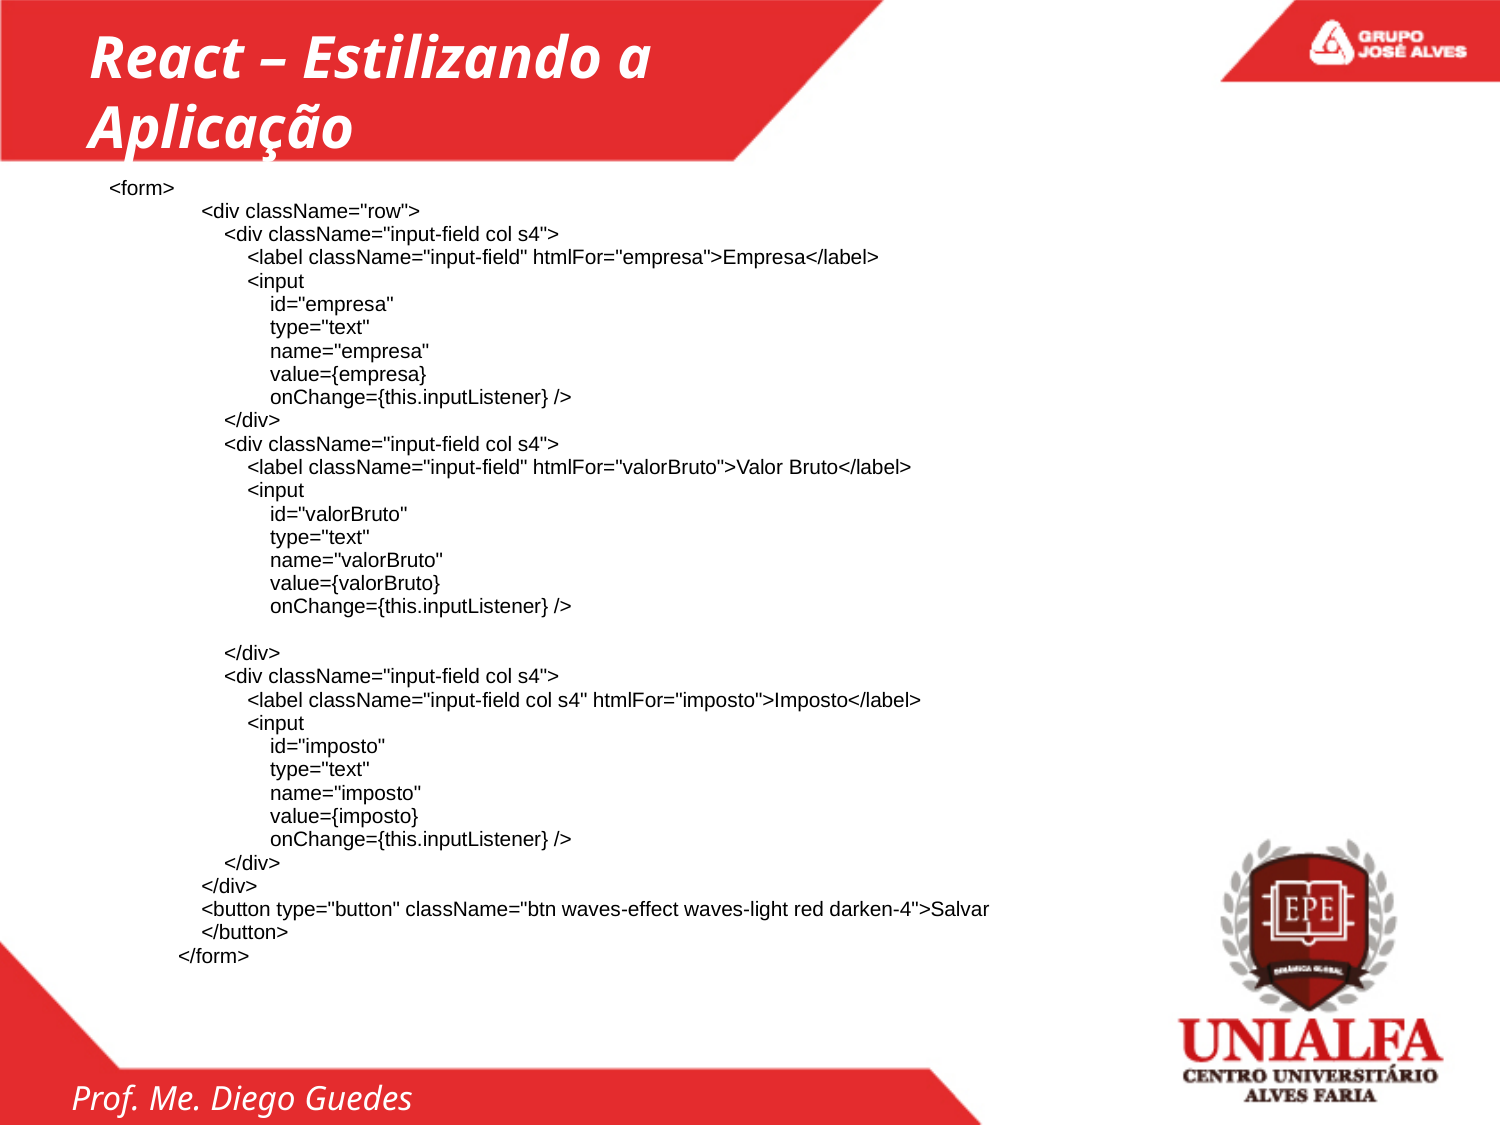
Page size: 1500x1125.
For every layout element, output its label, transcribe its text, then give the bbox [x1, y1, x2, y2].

text_box React – Estilizando a Aplicação [75, 12, 740, 168]
text_box Prof. Me. Diego Guedes [56, 1070, 94, 1125]
picture [0, 0, 1500, 1125]
text_box <form> <div className="row"> <div className="input-field col s4"> <label className="input-field" htmlFor="empresa">Empresa</label> <input id="empresa" type="text" name="empresa" value={empresa} onChange={this.inputListener} /> </div> <div className="input-field col s4"> <label className="input-field" htmlFor="valorBruto">Valor Bruto</label> <input id="valorBruto" type="text" name="valorBruto" value={valorBruto} onChange={this.inputListener} /> </div> <div className="input-field col s4"> <label className="input-field col s4" htmlFor="imposto">Imposto</label> <input id="imposto" type="text" name="imposto" value={imposto} onChange={this.inputListener} /> </div> </div> <button type="button" className="btn waves-effect waves-light red darken-4">Salvar </button> </form> [94, 169, 1500, 1125]
